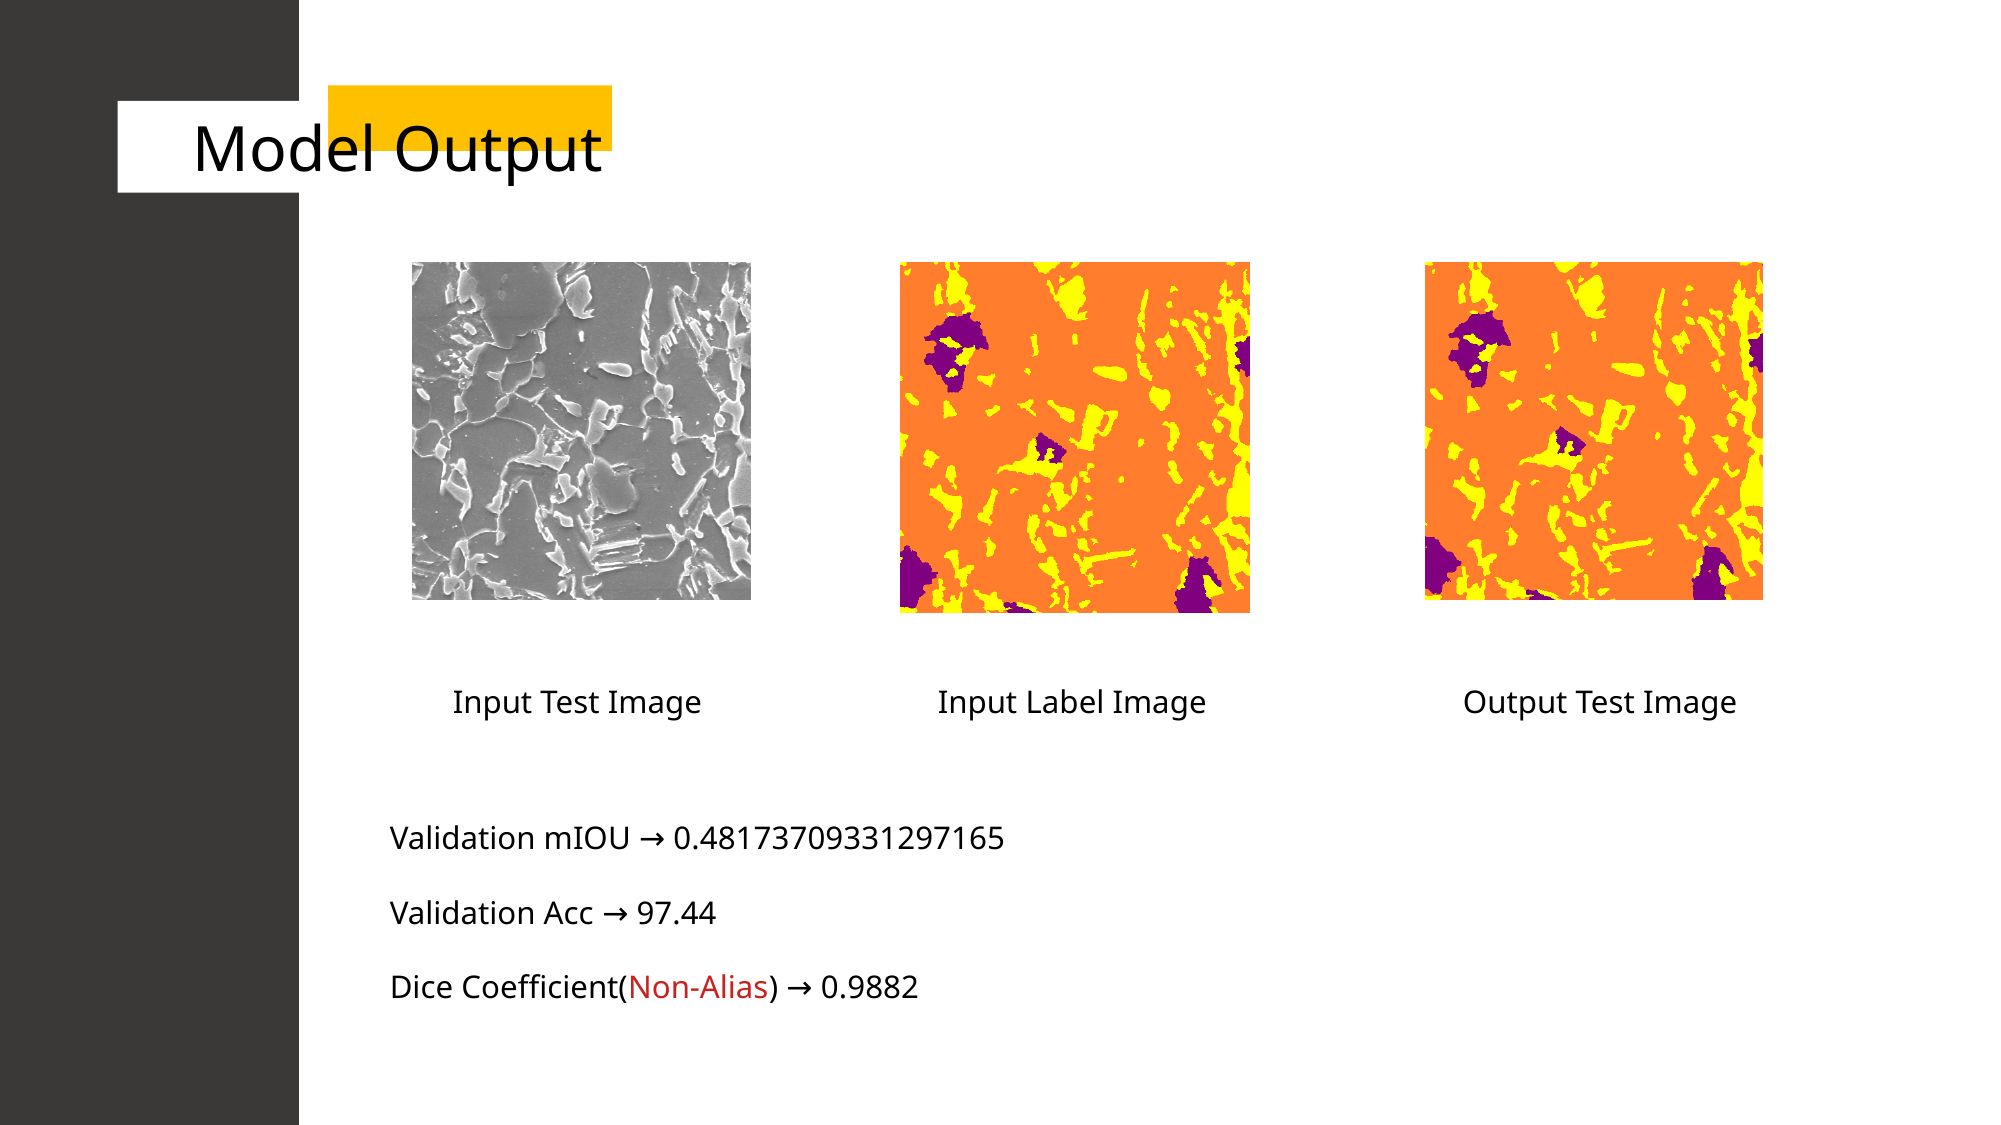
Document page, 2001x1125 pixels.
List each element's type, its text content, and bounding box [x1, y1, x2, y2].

text_box Validation mIOU → 0.48173709331297165 Validation Acc → 97.44 Dice Coefficient(Non-Alias) → 0.9882 [374, 810, 1238, 1013]
text_box Model Output [178, 101, 619, 192]
picture [900, 262, 1250, 613]
text_box Output Test Image [1448, 674, 1801, 728]
picture [0, 0, 299, 1125]
picture [412, 262, 751, 601]
picture [1425, 262, 1763, 601]
text_box Input Label Image [923, 674, 1276, 728]
text_box Input Test Image [438, 674, 753, 728]
text_box [117, 85, 612, 193]
